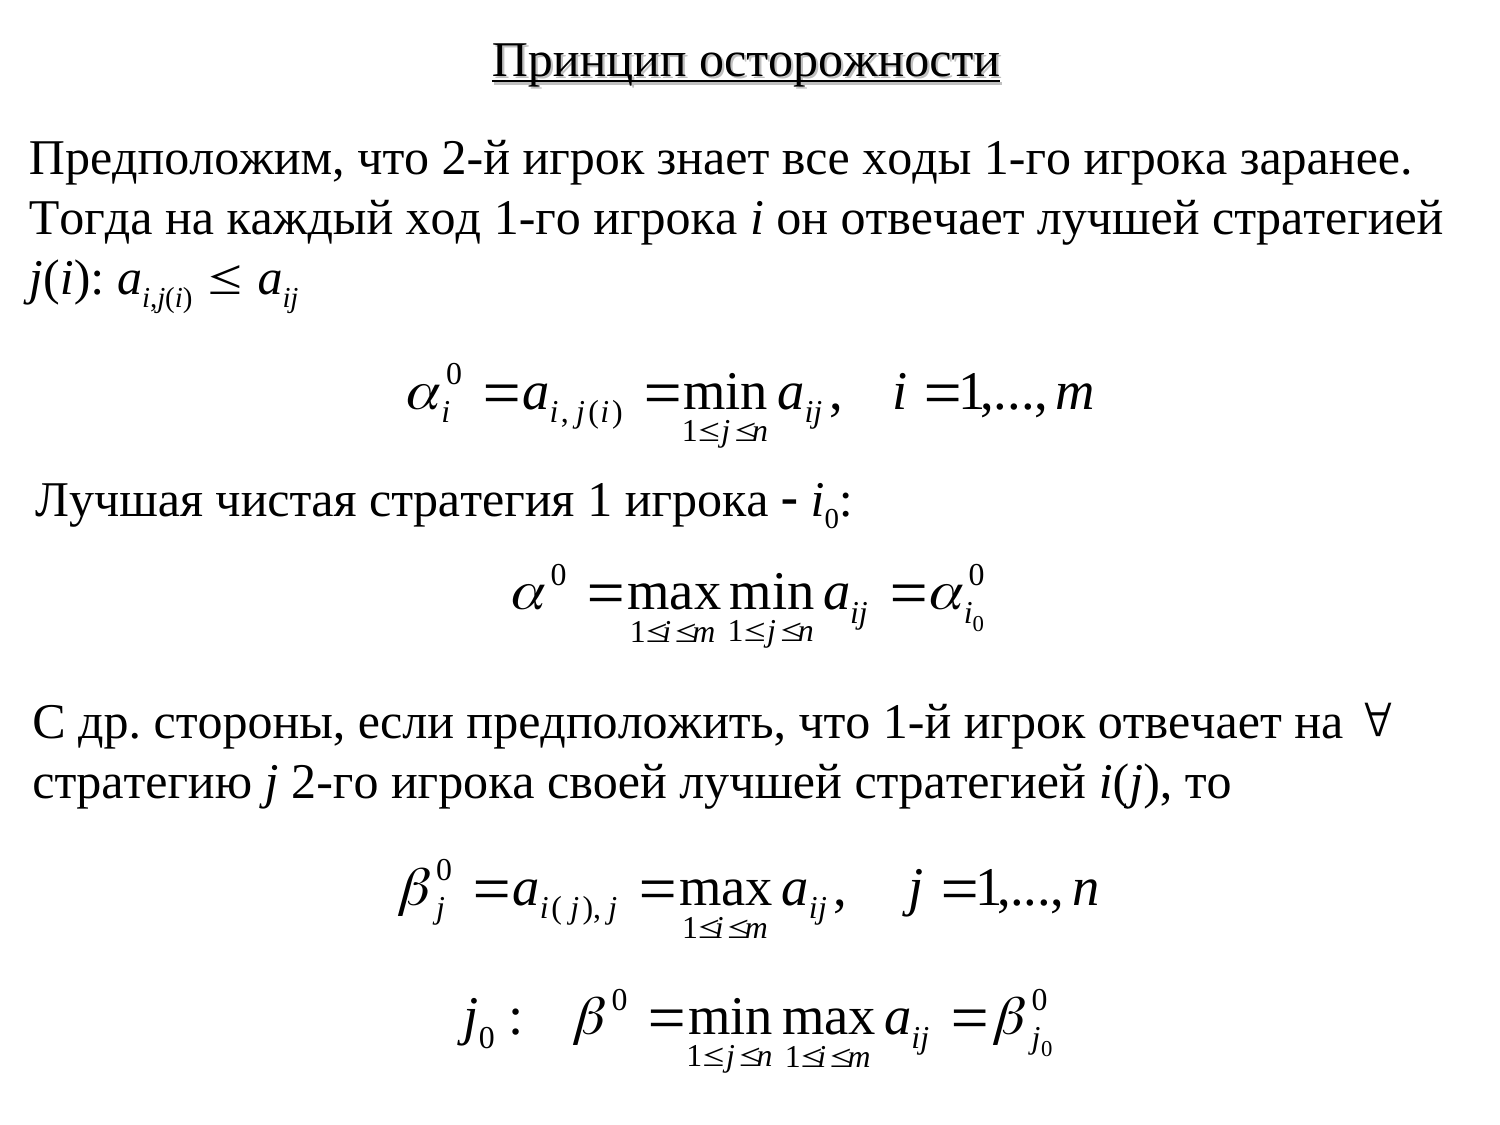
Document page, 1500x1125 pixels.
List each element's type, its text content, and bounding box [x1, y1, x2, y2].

text_box Принцип осторожности [476, 18, 1028, 95]
chart [387, 846, 1112, 951]
text_box Лучшая чистая стратегия 1 игрока  i0: [20, 458, 881, 543]
chart [399, 350, 1105, 460]
chart [445, 975, 1064, 1085]
text_box Предположим, что 2-й игрок знает все ходы 1-го игрока заранее. Тогда на каждый ход 1-го игрока i он отвечает лучшей стратегией j(i): ai,j(i)  aij [14, 116, 1483, 321]
chart [504, 550, 1000, 660]
text_box С др. стороны, если предположить, что 1-й игрок отвечает на  стратегию j 2-го игрока своей лучшей стратегией i(j), то [17, 680, 1492, 817]
